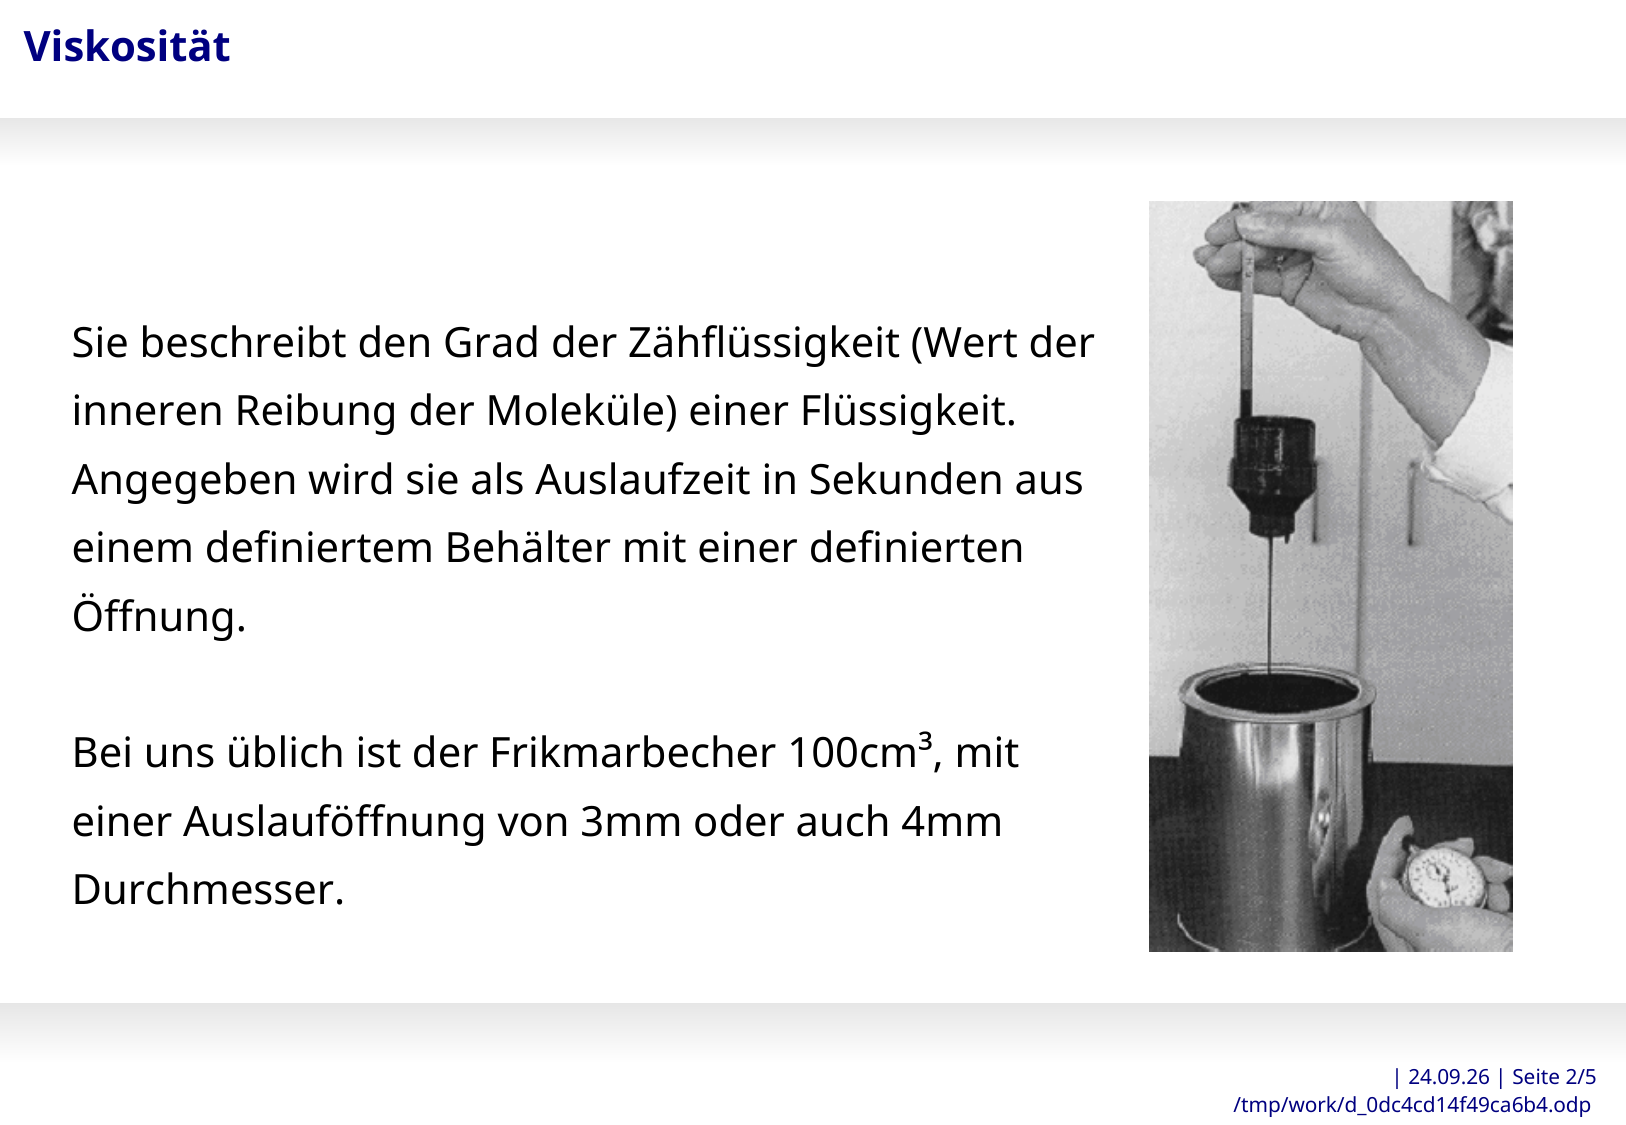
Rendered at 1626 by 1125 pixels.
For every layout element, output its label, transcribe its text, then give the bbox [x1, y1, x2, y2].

list Sie beschreibt den Grad der Zähflüssigkeit (Wert der inneren Reibung der Moleküle) einer Flüssigkeit. Angegeben wird sie als Auslaufzeit in Sekunden aus einem definiertem Behälter mit einer definierten Öffnung. Bei uns üblich ist der Frikmarbecher 100cm³, mit einer Auslauföffnung von 3mm oder auch 4mm Durchmesser. [24, 301, 1113, 1002]
picture [1149, 201, 1513, 952]
title Viskosität [23, 5, 1600, 154]
